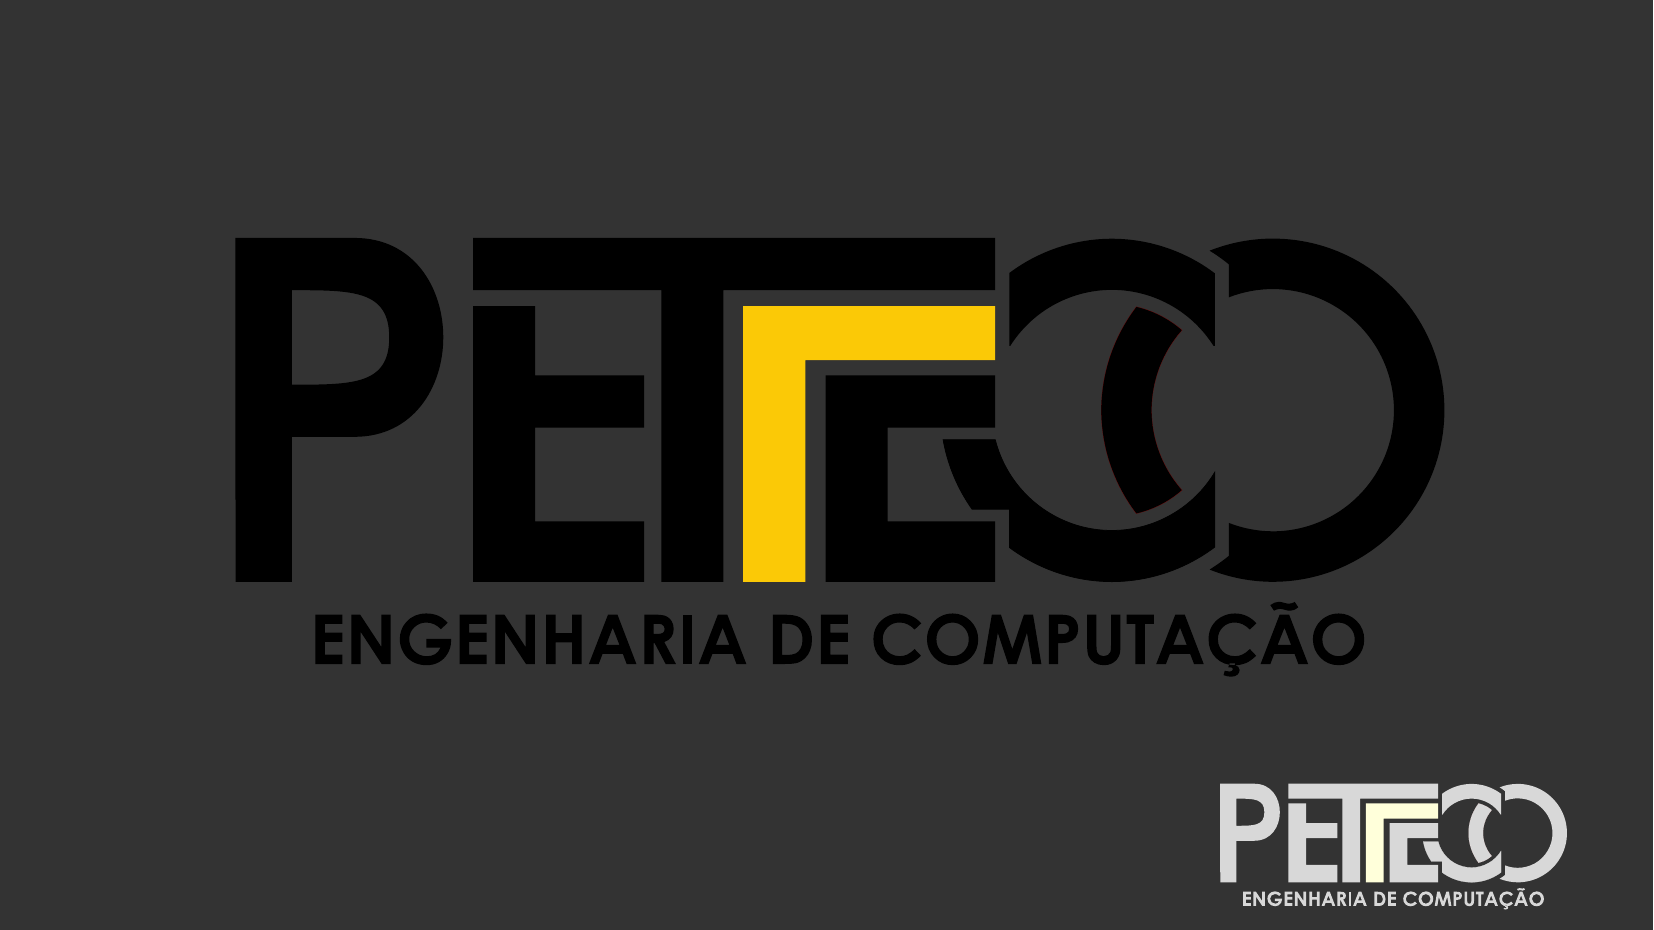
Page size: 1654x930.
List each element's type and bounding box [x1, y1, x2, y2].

picture [220, 224, 1460, 691]
